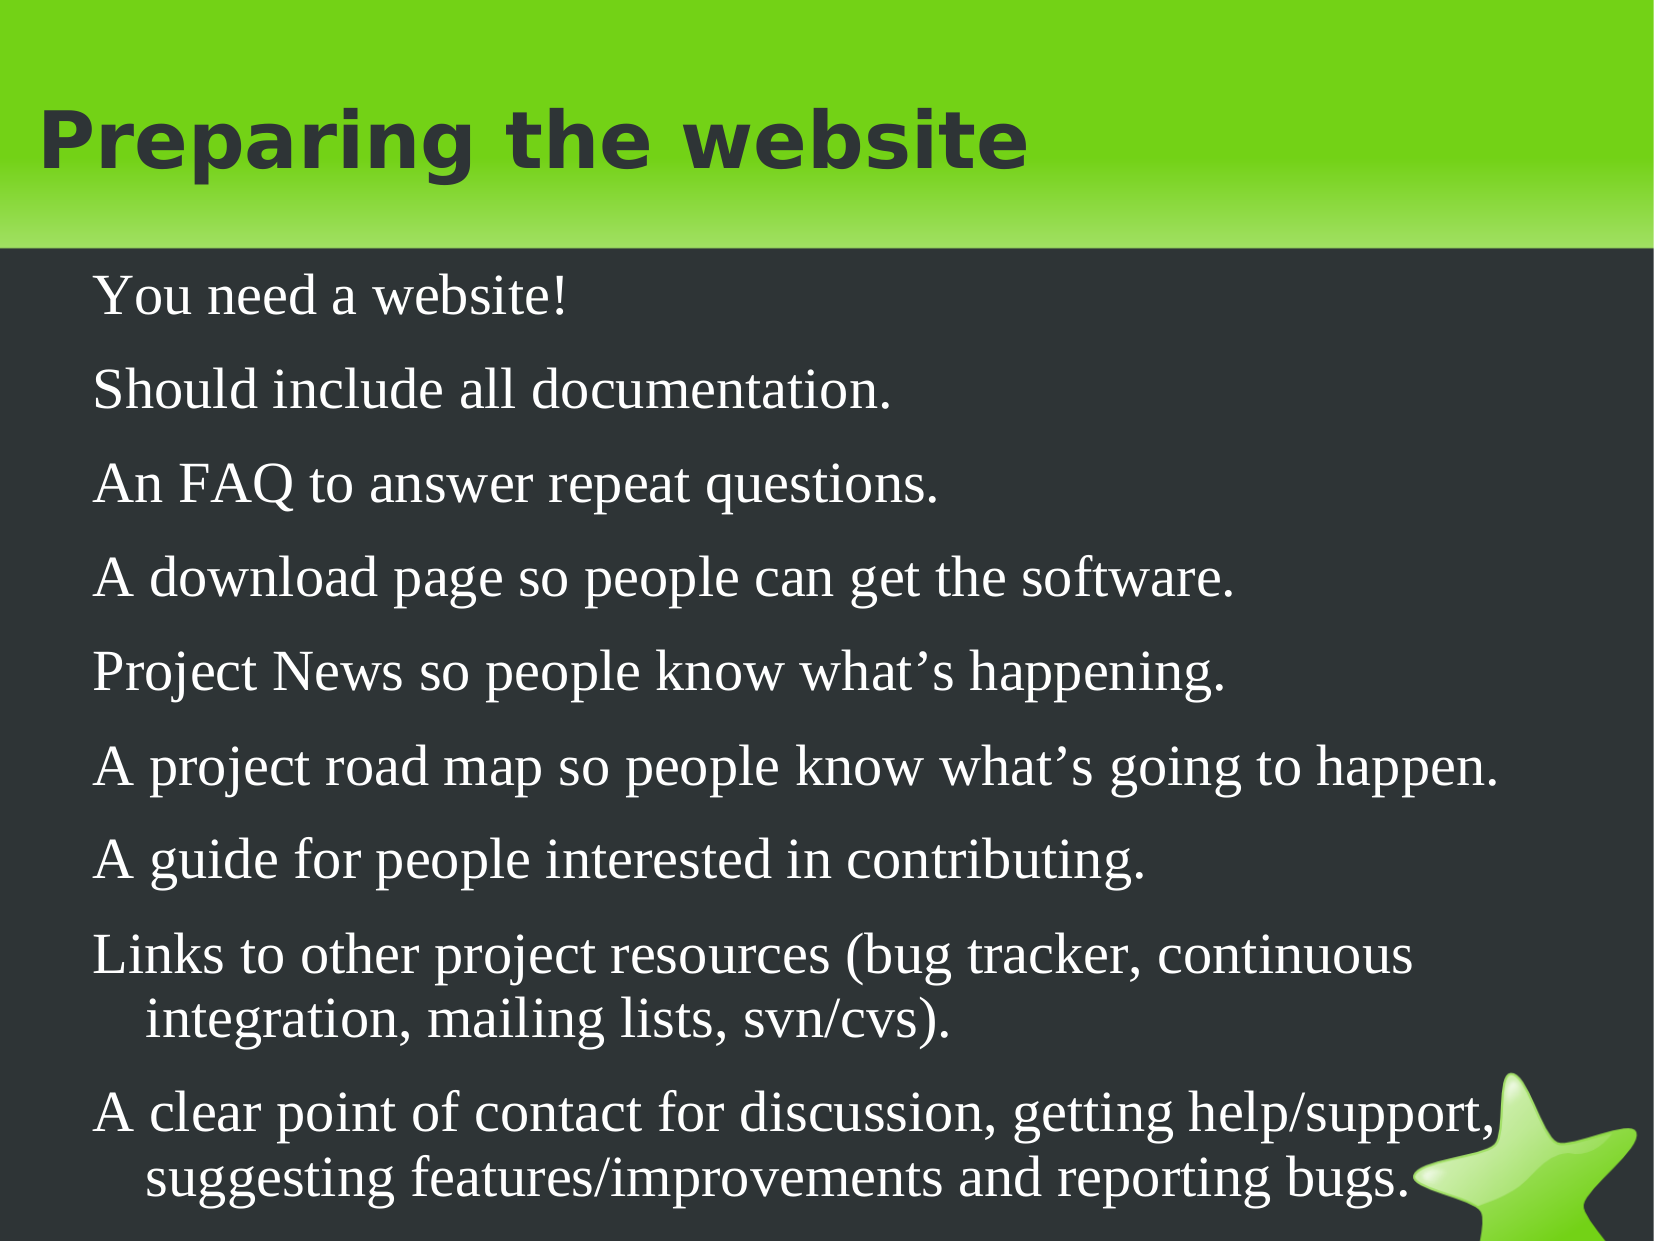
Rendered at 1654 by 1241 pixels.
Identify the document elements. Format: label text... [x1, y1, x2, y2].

picture [0, 0, 1654, 1241]
title Preparing the website [37, 37, 1654, 245]
list You need a website! Should include all documentation. An FAQ to answer repeat questions. A download page so people can get the software. Project News so people know what’s happening. A project road map so people know what’s going to happen. A guide for people interested in contributing. Links to other project resources (bug tracker, continuous integration, mailing lists, svn/cvs). A clear point of contact for discussion, getting help/support, suggesting features/improvements and reporting bugs. [74, 262, 1613, 1201]
